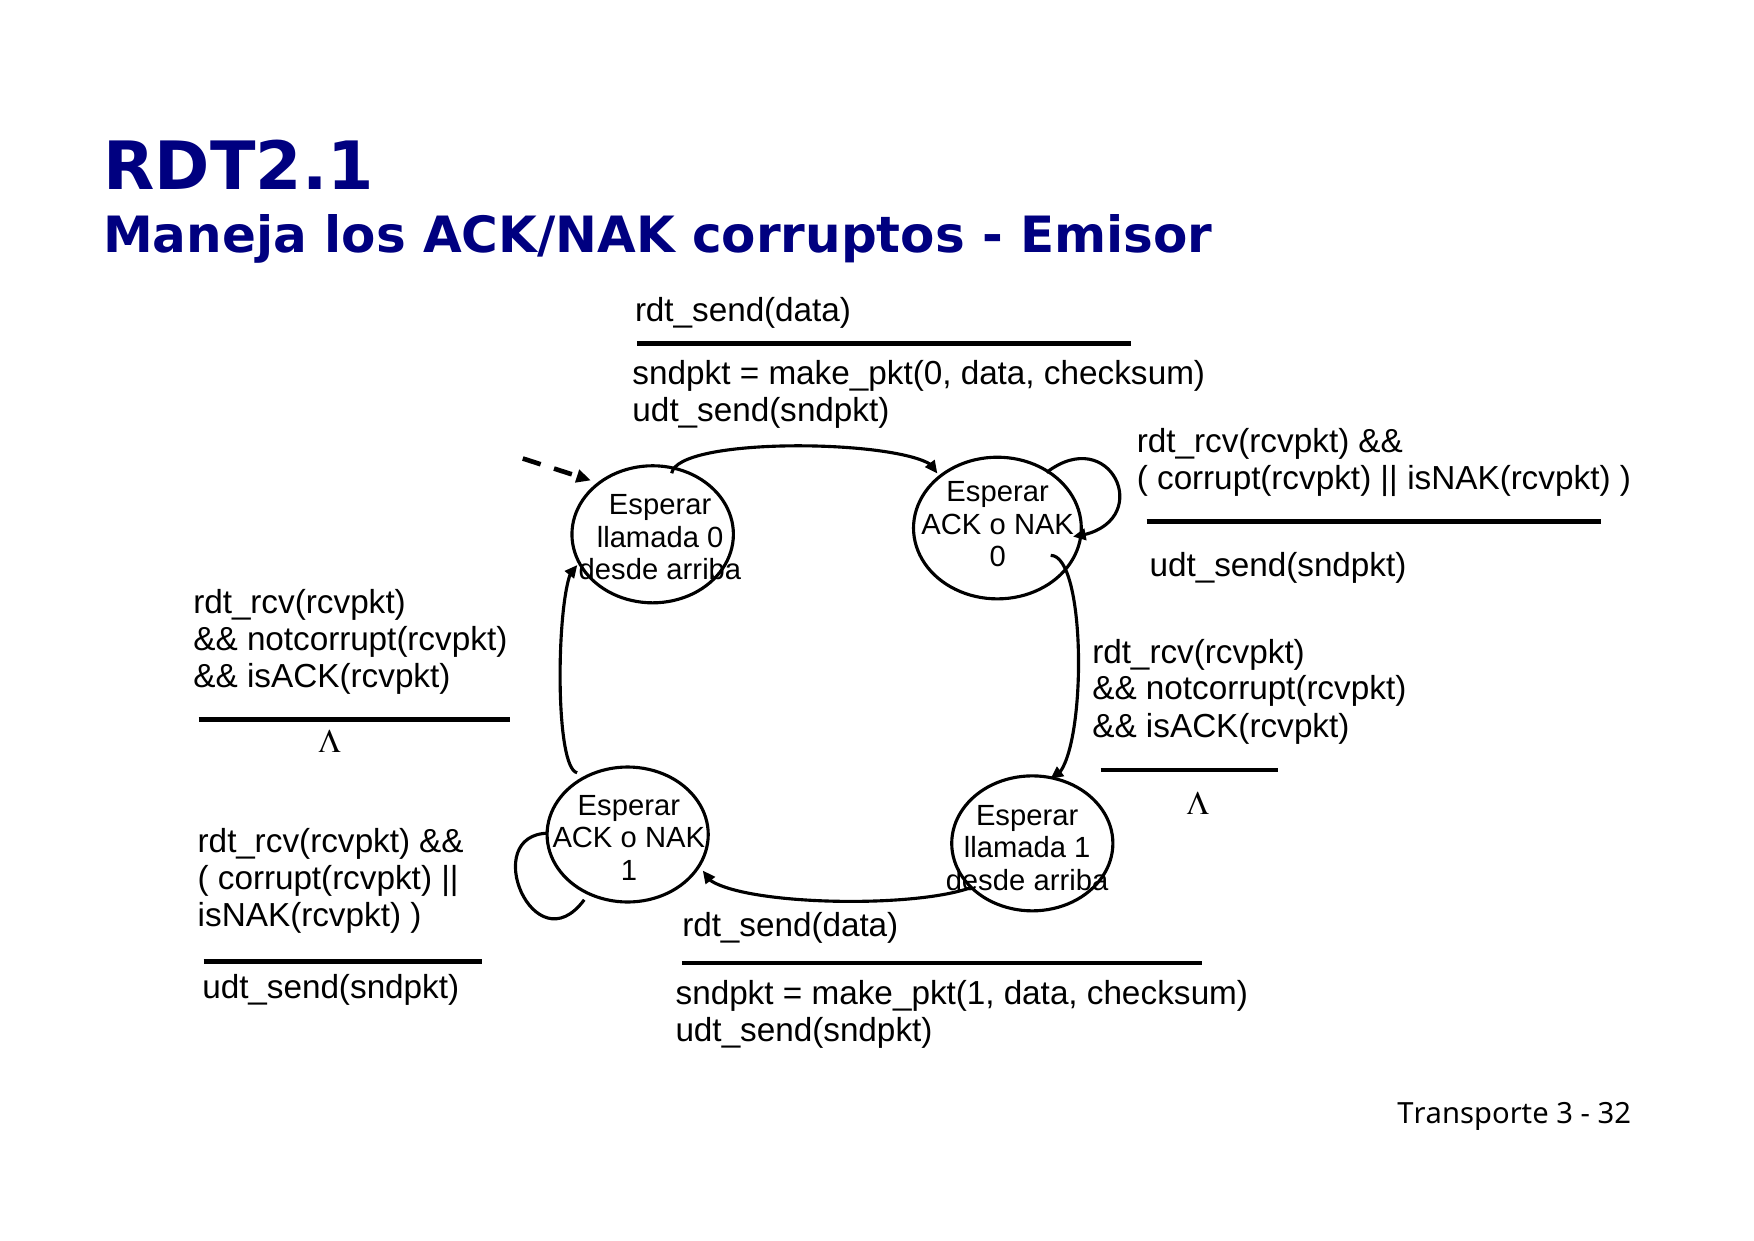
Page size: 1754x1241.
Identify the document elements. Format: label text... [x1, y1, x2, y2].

text_box [933, 574, 1062, 599]
text_box Esperar llamada 1 desde arriba [927, 791, 1128, 891]
text_box Esperar llamada 0 desde arriba [562, 480, 758, 581]
title RDT2.1 Maneja los ACK/NAK corruptos - Emisor [88, 87, 1654, 305]
text_box sndpkt = make_pkt(0, data, checksum) udt_send(sndpkt) [617, 346, 1280, 413]
text_box  [303, 721, 357, 768]
text_box [580, 767, 676, 780]
text_box udt_send(sndpkt) [1134, 538, 1540, 604]
text_box [593, 581, 712, 603]
text_box  [1171, 783, 1225, 830]
text_box udt_send(sndpkt) [187, 960, 514, 1006]
text_box [981, 775, 1084, 791]
text_box rdt_rcv(rcvpkt) && notcorrupt(rcvpkt) && isACK(rcvpkt) [1077, 625, 1614, 720]
text_box rdt_send(data) [667, 899, 1096, 947]
text_box sndpkt = make_pkt(1, data, checksum) udt_send(sndpkt) [660, 966, 1335, 1033]
text_box rdt_rcv(rcvpkt) && ( corrupt(rcvpkt) || isNAK(rcvpkt) ) [182, 814, 544, 909]
text_box rdt_rcv(rcvpkt) && ( corrupt(rcvpkt) || isNAK(rcvpkt) ) [1122, 414, 1681, 509]
text_box [975, 891, 1090, 911]
text_box Esperar ACK o NAK 1 [535, 780, 723, 881]
text_box rdt_send(data) [620, 283, 999, 333]
text_box rdt_rcv(rcvpkt) && notcorrupt(rcvpkt) && isACK(rcvpkt) [178, 575, 557, 670]
text_box [954, 457, 1040, 467]
text_box [569, 881, 687, 903]
text_box [603, 465, 702, 480]
text_box Esperar ACK o NAK 0 [900, 467, 1096, 574]
